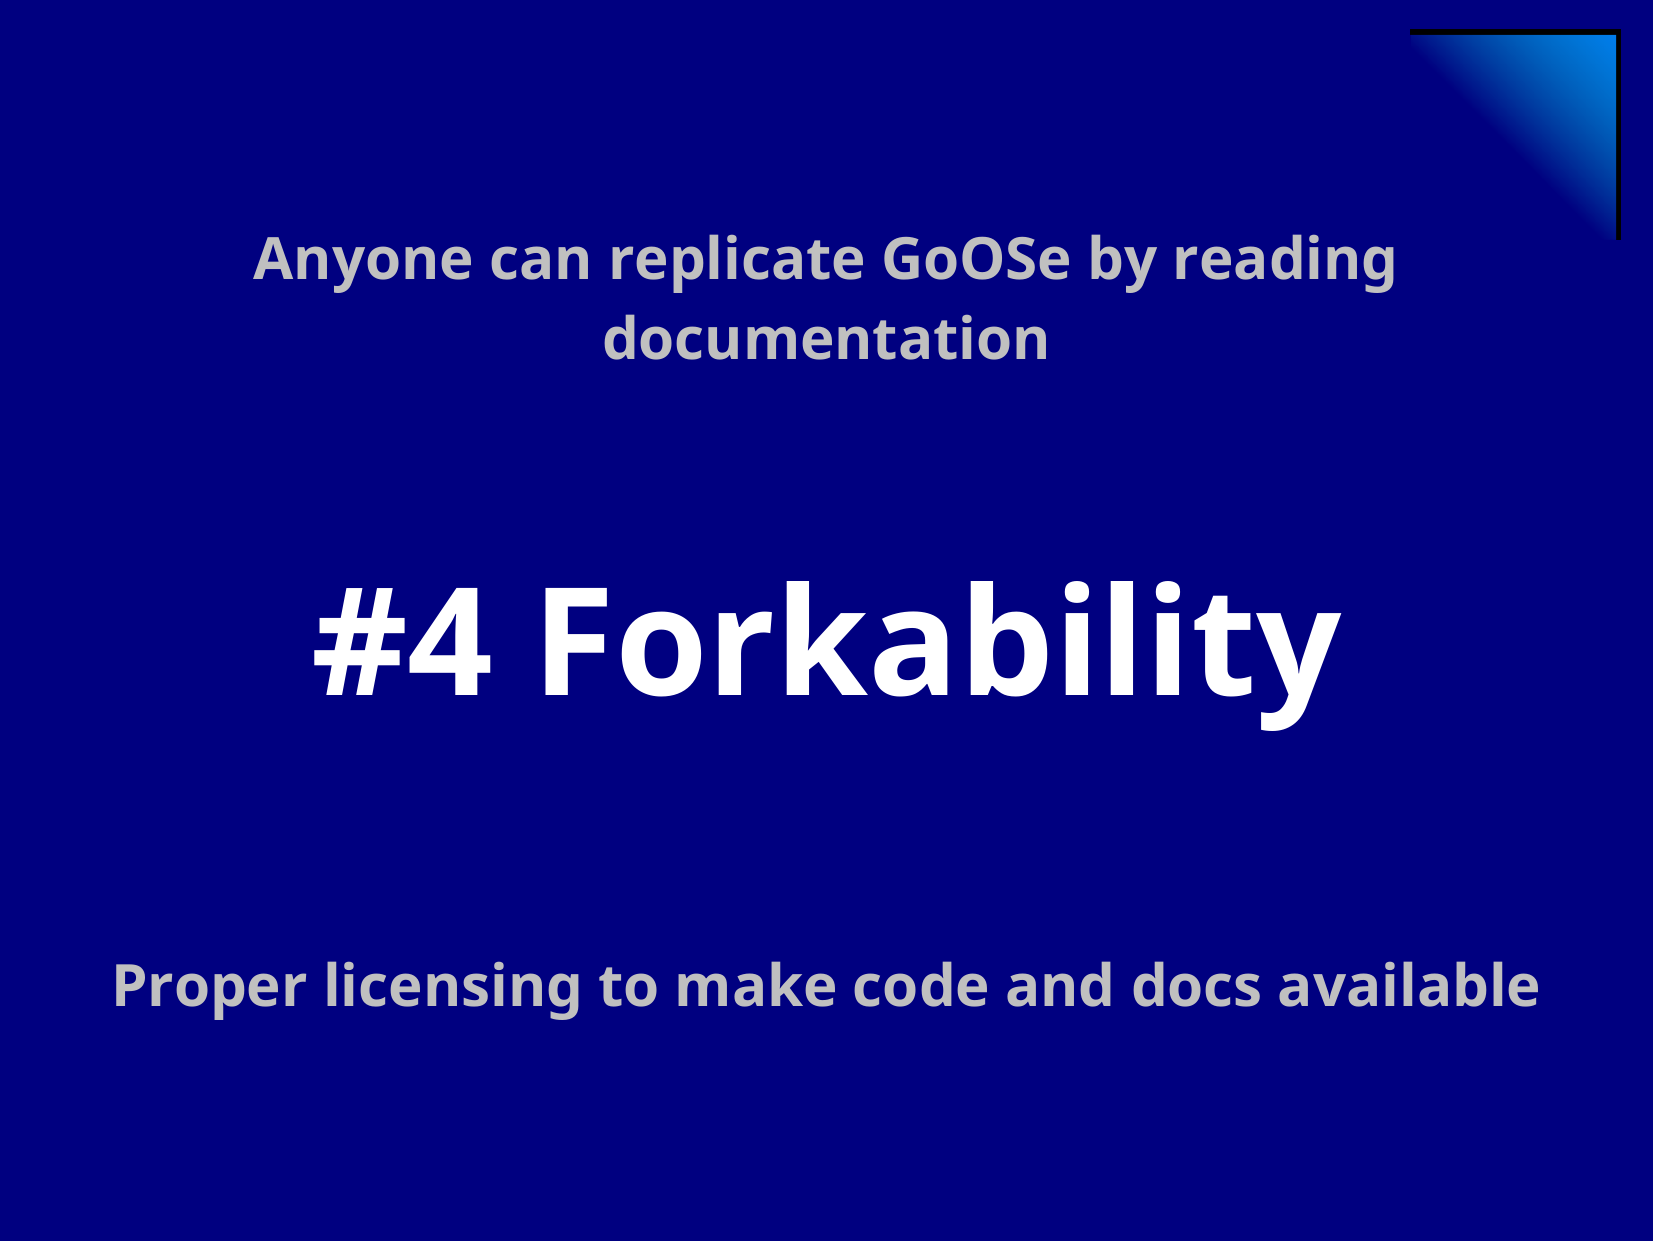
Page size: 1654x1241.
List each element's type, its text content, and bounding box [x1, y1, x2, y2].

subtitle Anyone can replicate GoOSe by reading documentation #4 Forkability Proper licensing to make code and docs available [82, 90, 1571, 1151]
picture [1410, 29, 1621, 241]
